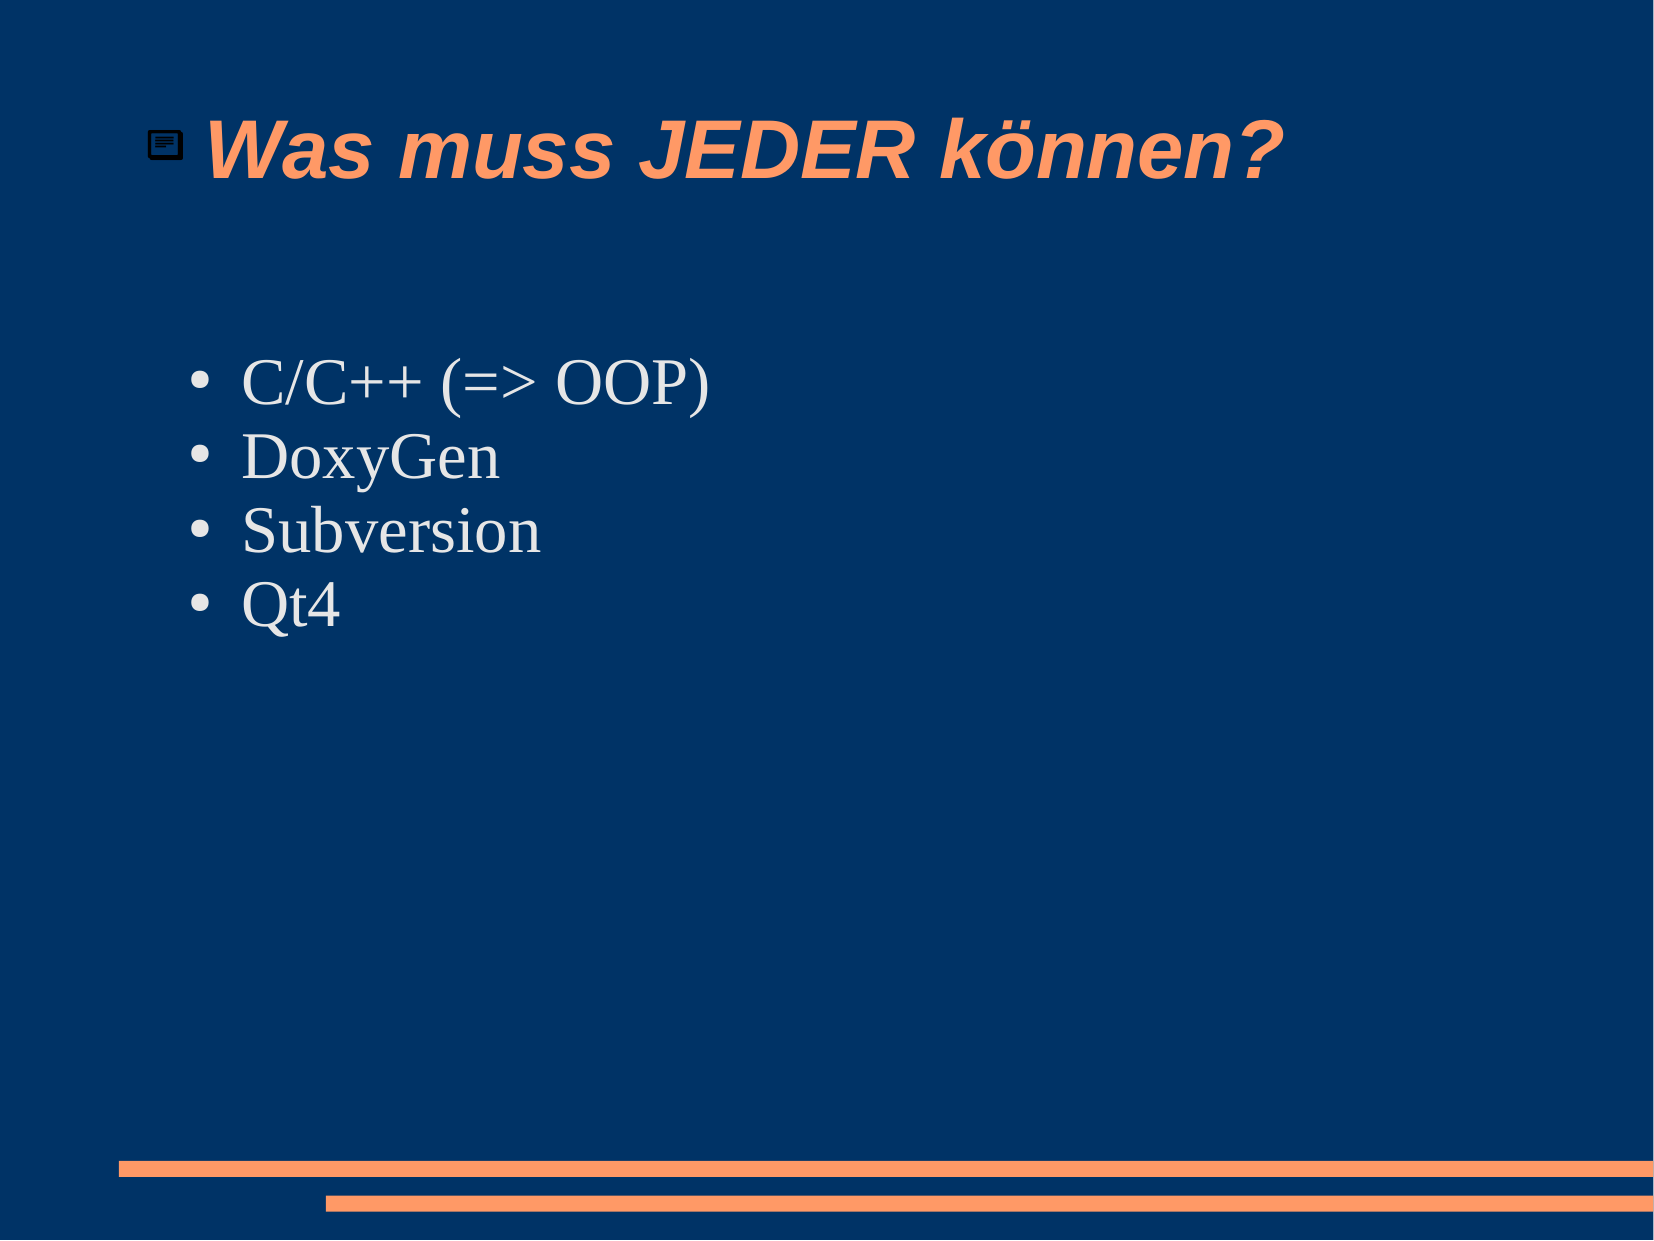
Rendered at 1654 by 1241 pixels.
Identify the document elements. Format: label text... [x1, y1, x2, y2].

title Was muss JEDER können? [121, 46, 1534, 254]
list C/C++ (=> OOP) DoxyGen Subversion Qt4 [152, 344, 1534, 1127]
